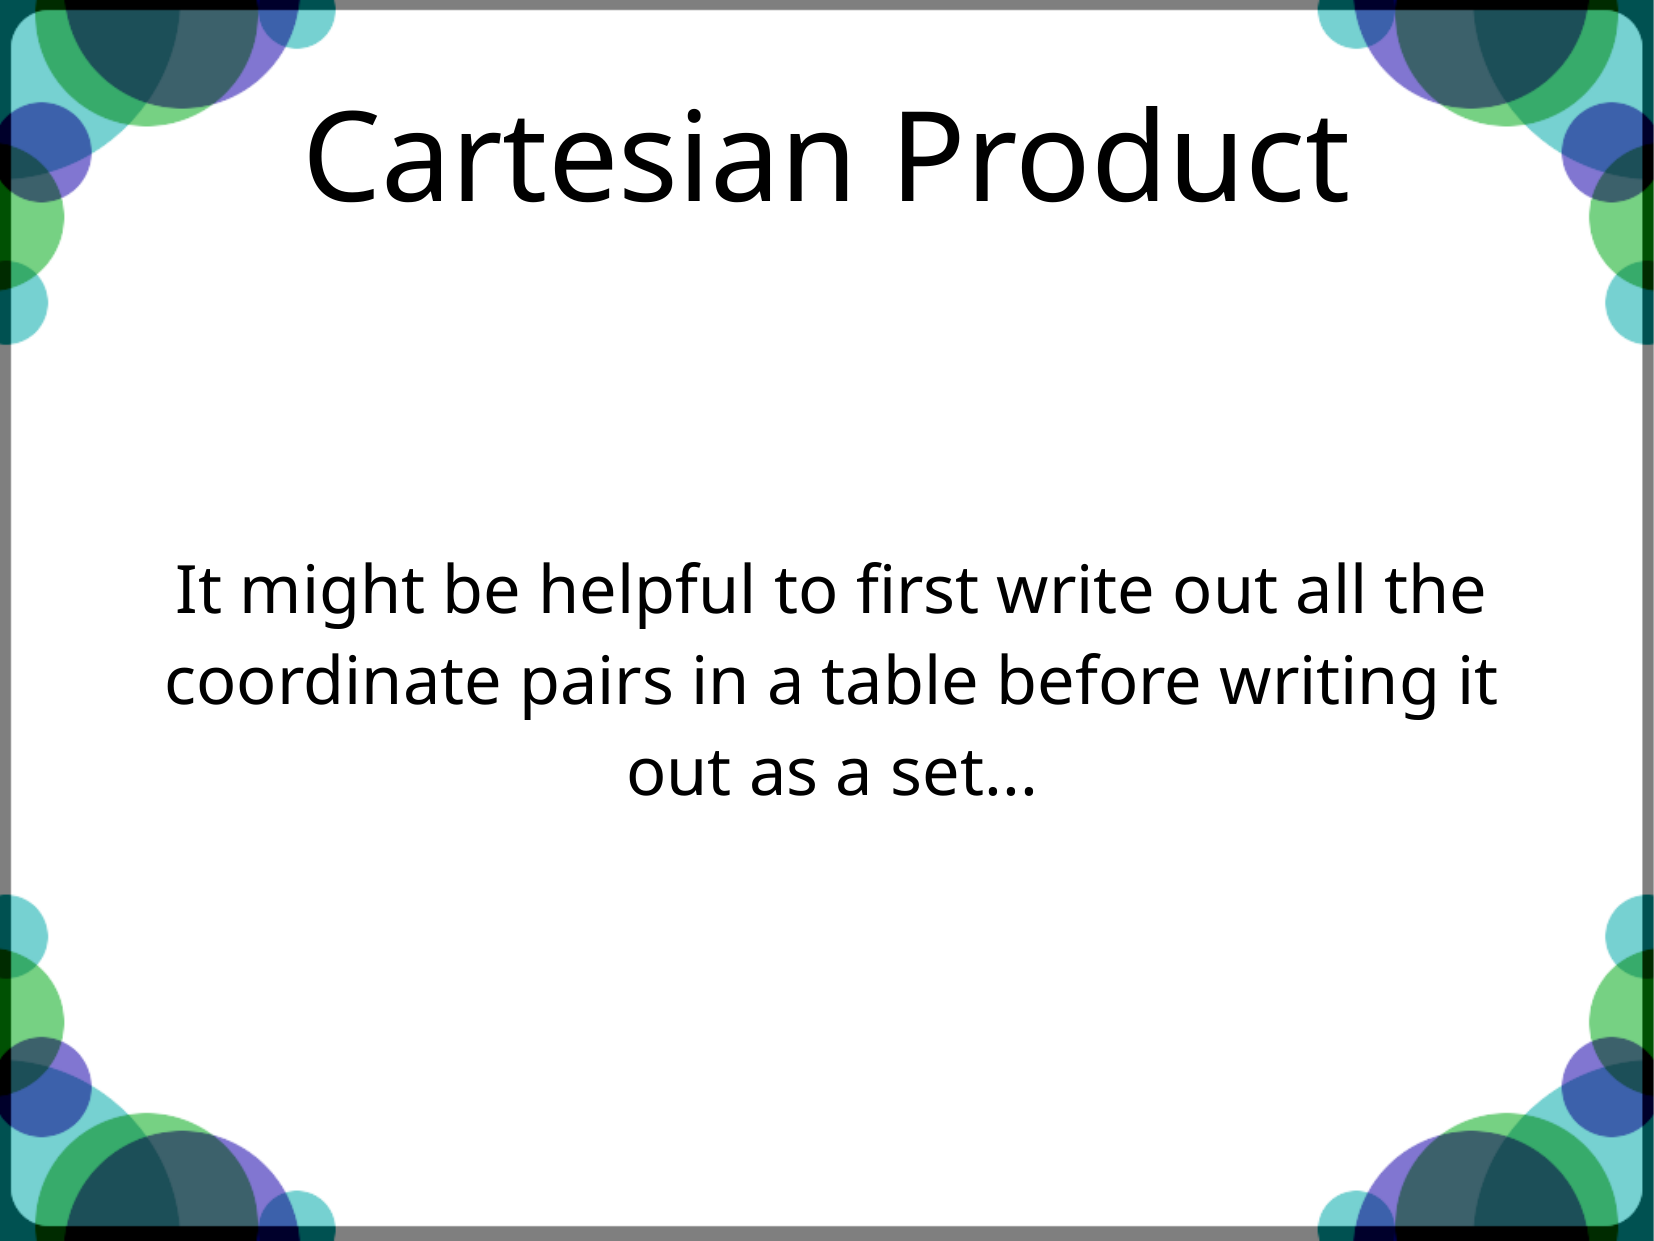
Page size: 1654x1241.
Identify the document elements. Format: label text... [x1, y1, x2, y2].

text_box It might be helpful to first write out all the coordinate pairs in a table before writing it out as a set... [135, 270, 1531, 943]
title Cartesian Product [82, 49, 1571, 257]
picture [0, 0, 1654, 1241]
